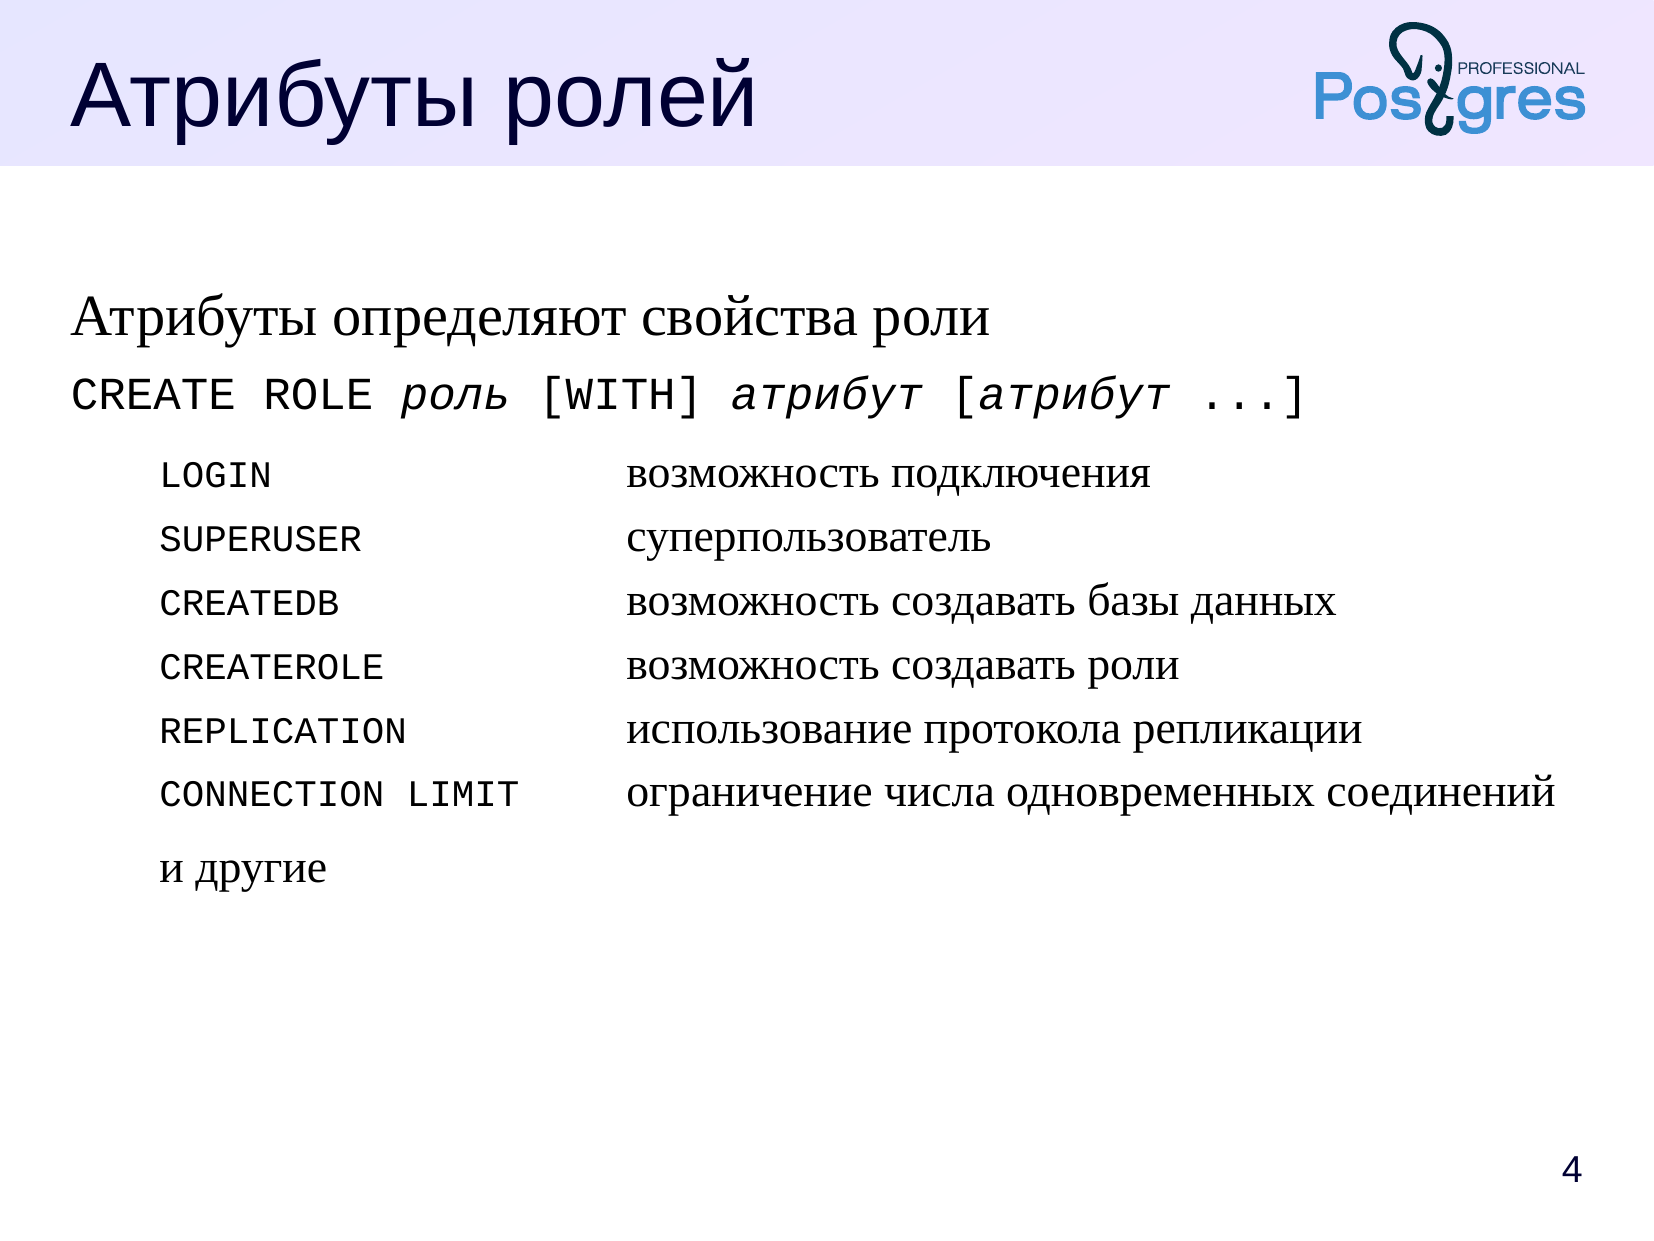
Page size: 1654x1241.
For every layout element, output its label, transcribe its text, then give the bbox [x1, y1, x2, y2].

list Атрибуты определяют свойства роли CREATE ROLE роль [WITH] атрибут [атрибут ...] LOGIN возможность подключения SUPERUSER суперпользователь CREATEDB возможность создавать базы данных CREATEROLE возможность создавать роли REPLICATION использование протокола репликации CONNECTION LIMIT ограничение числа одновременных соединений и другие [70, 283, 1583, 1134]
title Атрибуты ролей [70, 43, 1241, 147]
